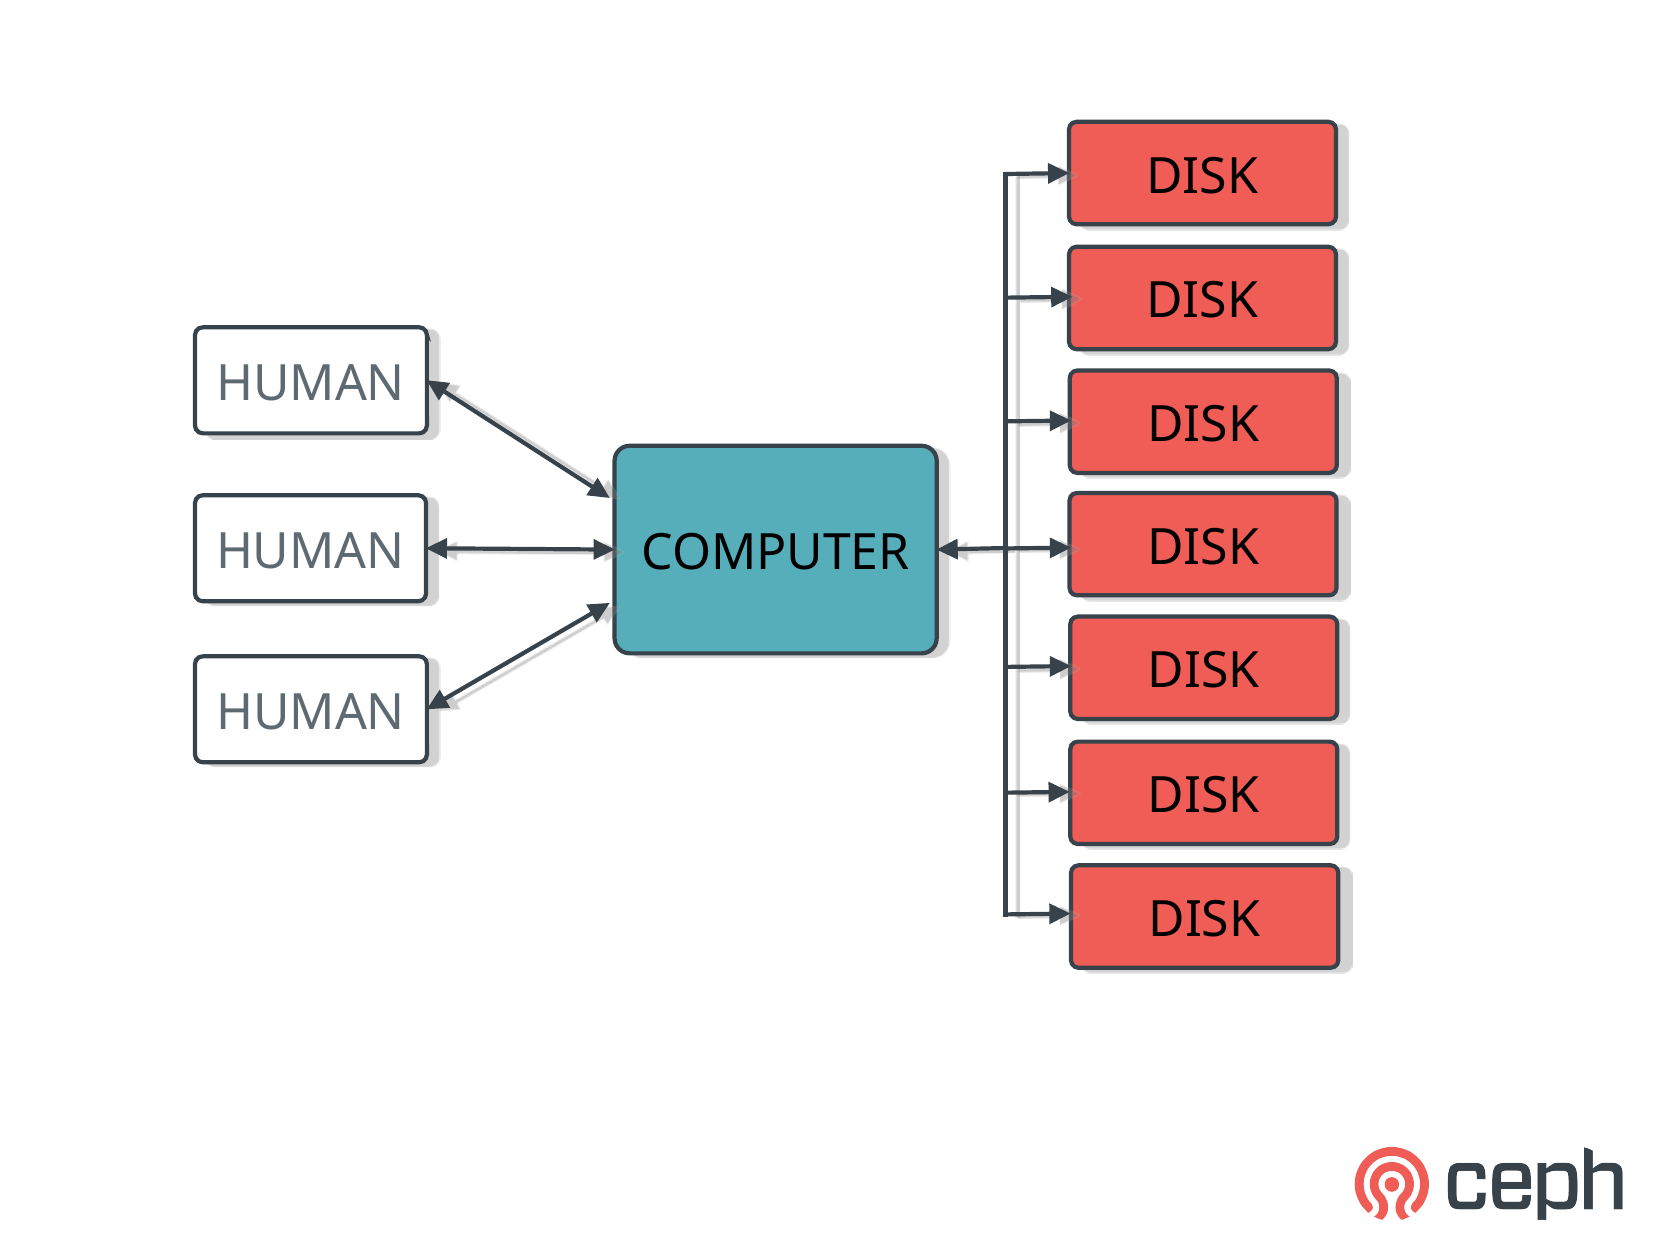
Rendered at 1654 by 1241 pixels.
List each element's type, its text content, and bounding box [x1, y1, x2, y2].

picture [1308, 1100, 1654, 1241]
text_box DISK [1070, 741, 1338, 845]
text_box DISK [1069, 121, 1337, 225]
text_box DISK [1069, 370, 1337, 473]
text_box HUMAN [195, 495, 427, 602]
text_box HUMAN [195, 327, 427, 434]
text_box COMPUTER [614, 445, 937, 654]
text_box DISK [1069, 246, 1337, 350]
text_box DISK [1069, 492, 1337, 596]
text_box DISK [1070, 616, 1338, 719]
text_box HUMAN [195, 656, 427, 763]
text_box DISK [1071, 865, 1339, 968]
